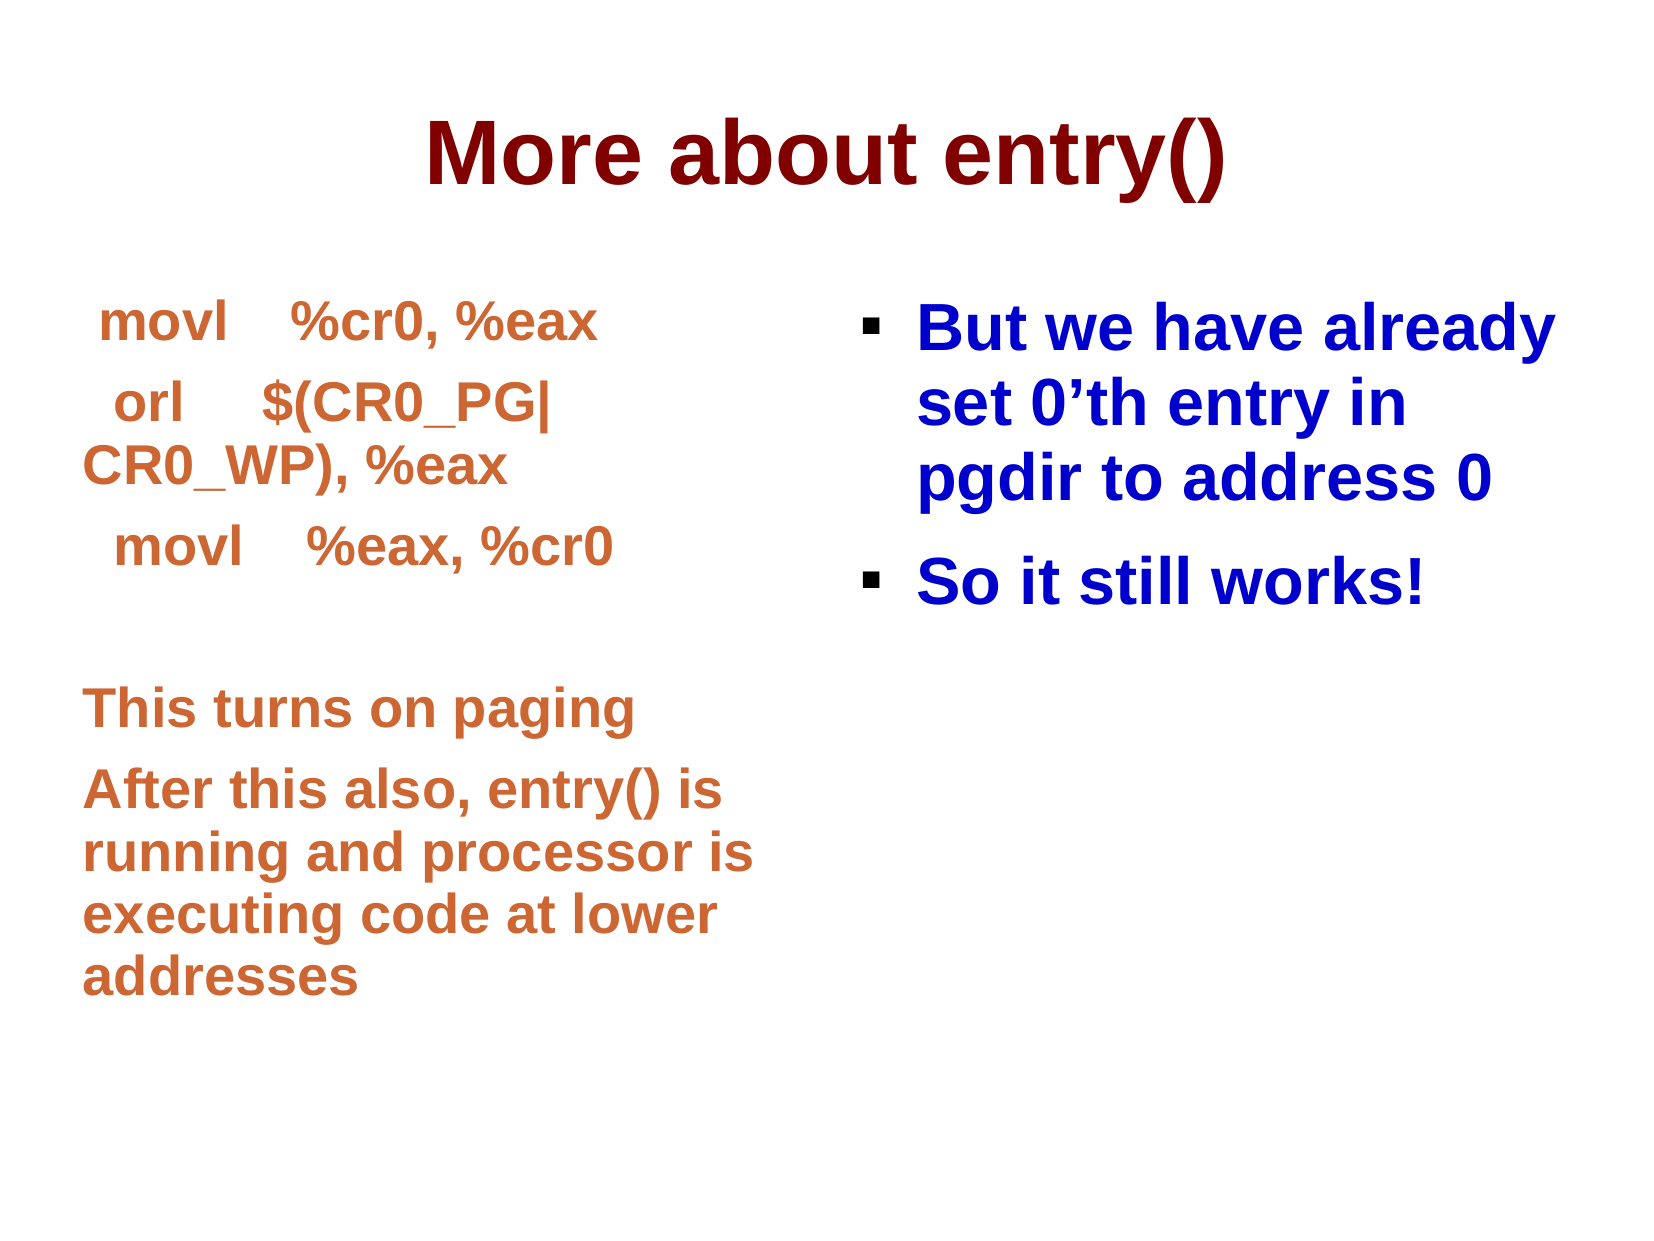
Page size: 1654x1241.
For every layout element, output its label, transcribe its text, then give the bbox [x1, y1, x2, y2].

list movl %cr0, %eax orl $(CR0_PG|CR0_WP), %eax movl %eax, %cr0 This turns on paging After this also, entry() is running and processor is executing code at lower addresses [82, 290, 809, 1010]
title More about entry() [82, 49, 1571, 257]
list But we have already set 0’th entry in pgdir to address 0 So it still works! [845, 290, 1572, 1010]
